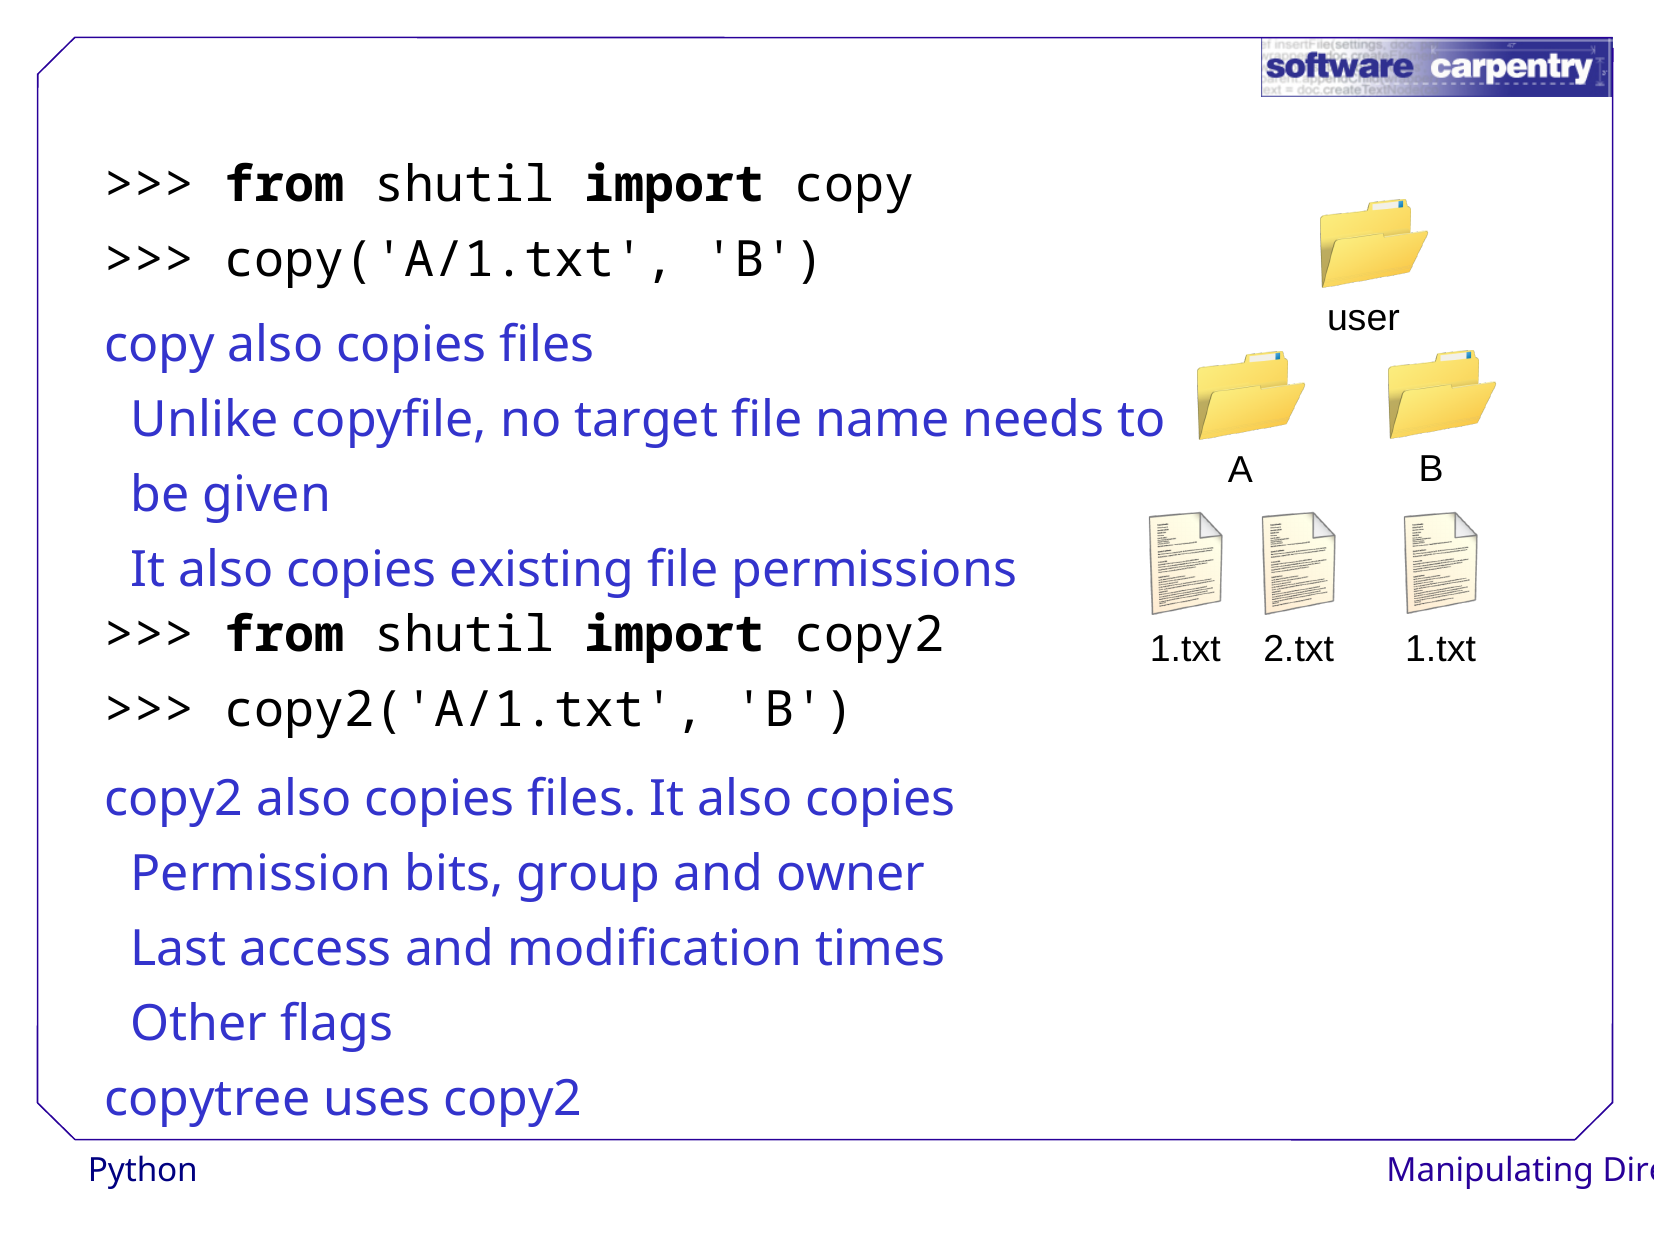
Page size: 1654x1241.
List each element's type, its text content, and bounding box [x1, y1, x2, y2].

picture [1261, 39, 1613, 97]
picture [1316, 185, 1432, 301]
text_box A [1212, 453, 1268, 499]
picture [1384, 505, 1498, 620]
text_box >>> from shutil import copy >>> copy('A/1.txt', 'B') >>> from shutil import copy2 >>> copy2('A/1.txt', 'B') [89, 128, 1512, 1037]
text_box 2.txt [1248, 620, 1350, 678]
text_box 1.txt [1135, 620, 1236, 678]
picture [1384, 336, 1500, 452]
text_box B [1403, 452, 1459, 499]
picture [1193, 337, 1309, 453]
text_box user [1312, 289, 1415, 347]
text_box copy also copies files Unlike copyfile, no target file name needs to be given It also copies existing file permissions [89, 289, 809, 384]
text_box 1.txt [1390, 620, 1492, 678]
text_box copy2 also copies files. It also copies Permission bits, group and owner Last access and modification times Other flags copytree uses copy2 [89, 742, 809, 838]
picture [1129, 505, 1356, 620]
